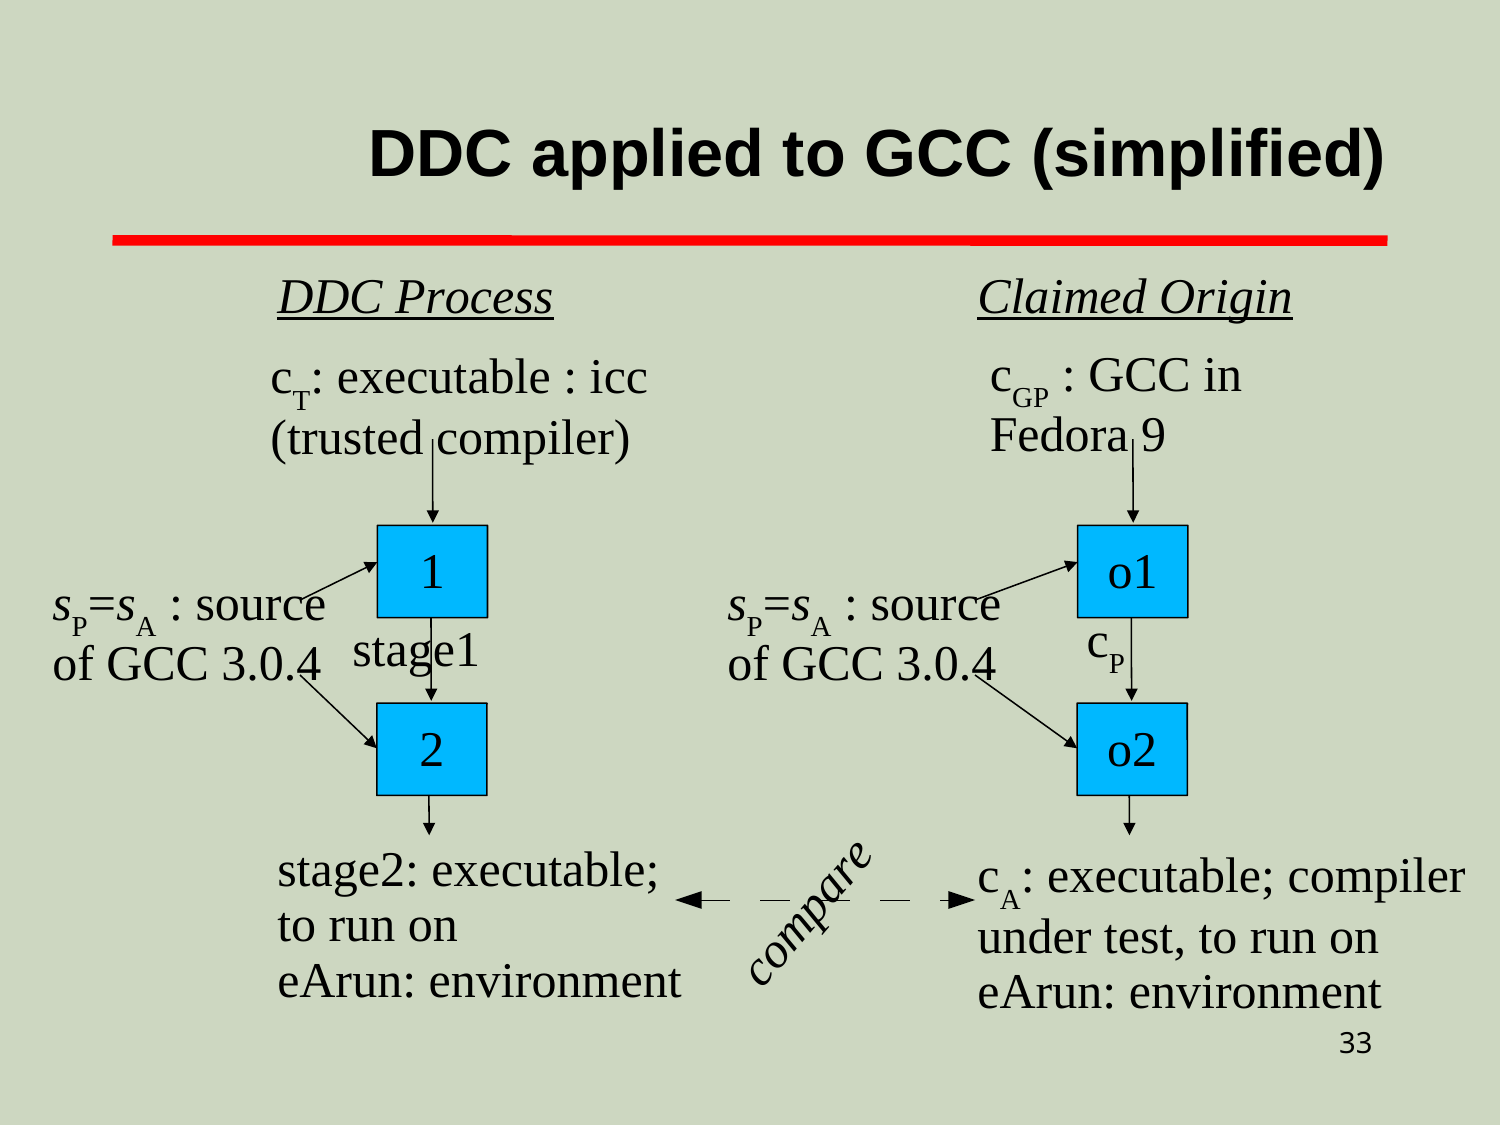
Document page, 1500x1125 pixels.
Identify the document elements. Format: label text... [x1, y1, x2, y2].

text_box cGP : GCC in Fedora 9 [975, 333, 1351, 471]
text_box compare [714, 811, 900, 1013]
title DDC applied to GCC (simplified) [112, 117, 1388, 192]
text_box cA: executable; compiler under test, to run on eArun: environment [962, 835, 1481, 1027]
text_box 1 [377, 525, 488, 615]
text_box cT: executable : icc (trusted compiler) [255, 336, 713, 487]
text_box sP=sA : source of GCC 3.0.4 [712, 562, 1017, 699]
text_box o1 [1077, 525, 1188, 618]
text_box o2 [1077, 703, 1188, 796]
text_box sP=sA : source of GCC 3.0.4 [37, 562, 342, 699]
text_box DDC Process [262, 262, 569, 333]
text_box Claimed Origin [962, 262, 1308, 333]
text_box 2 [376, 703, 487, 796]
text_box stage2: executable; to run on eArun: environment [262, 835, 697, 1016]
text_box cP [1071, 600, 1163, 682]
text_box stage1 [337, 615, 496, 686]
